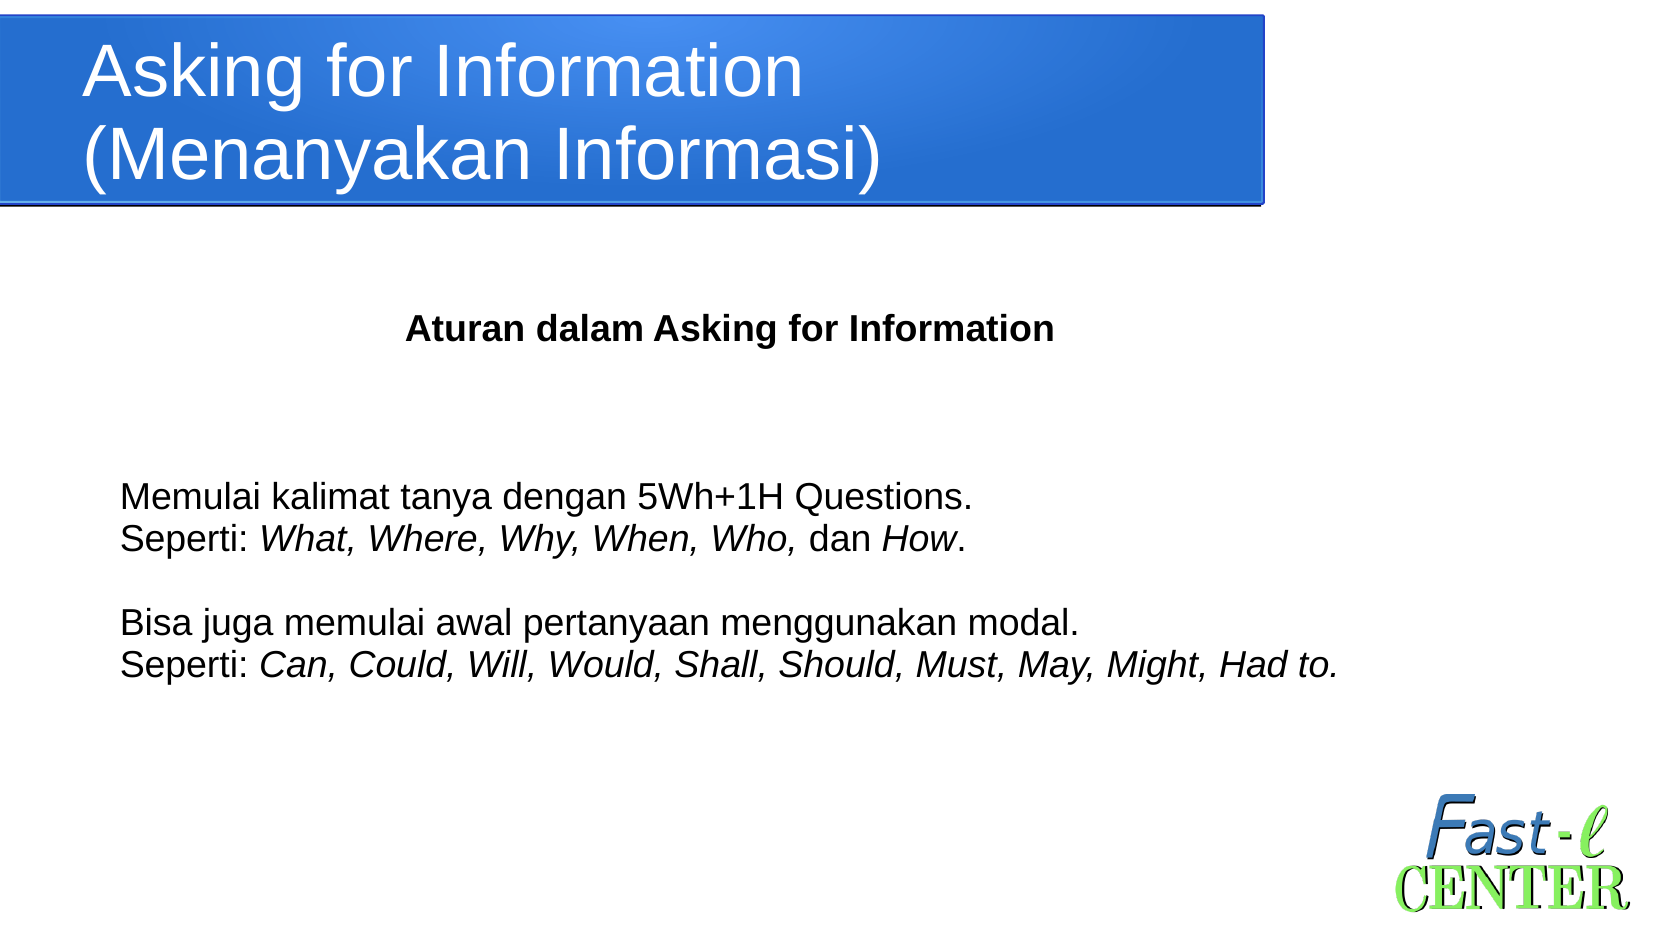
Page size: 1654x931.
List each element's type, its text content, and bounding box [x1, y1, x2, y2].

picture [1395, 794, 1631, 916]
text_box Aturan dalam Asking for Information Memulai kalimat tanya dengan 5Wh+1H Questions. Seperti: What, Where, Why, When, Who, dan How. Bisa juga memulai awal pertanyaan menggunakan modal. Seperti: Can, Could, Will, Would, Shall, Should, Must, May, Might, Had to. [105, 300, 1356, 693]
title Asking for Information (Menanyakan Informasi) [82, 29, 1235, 196]
